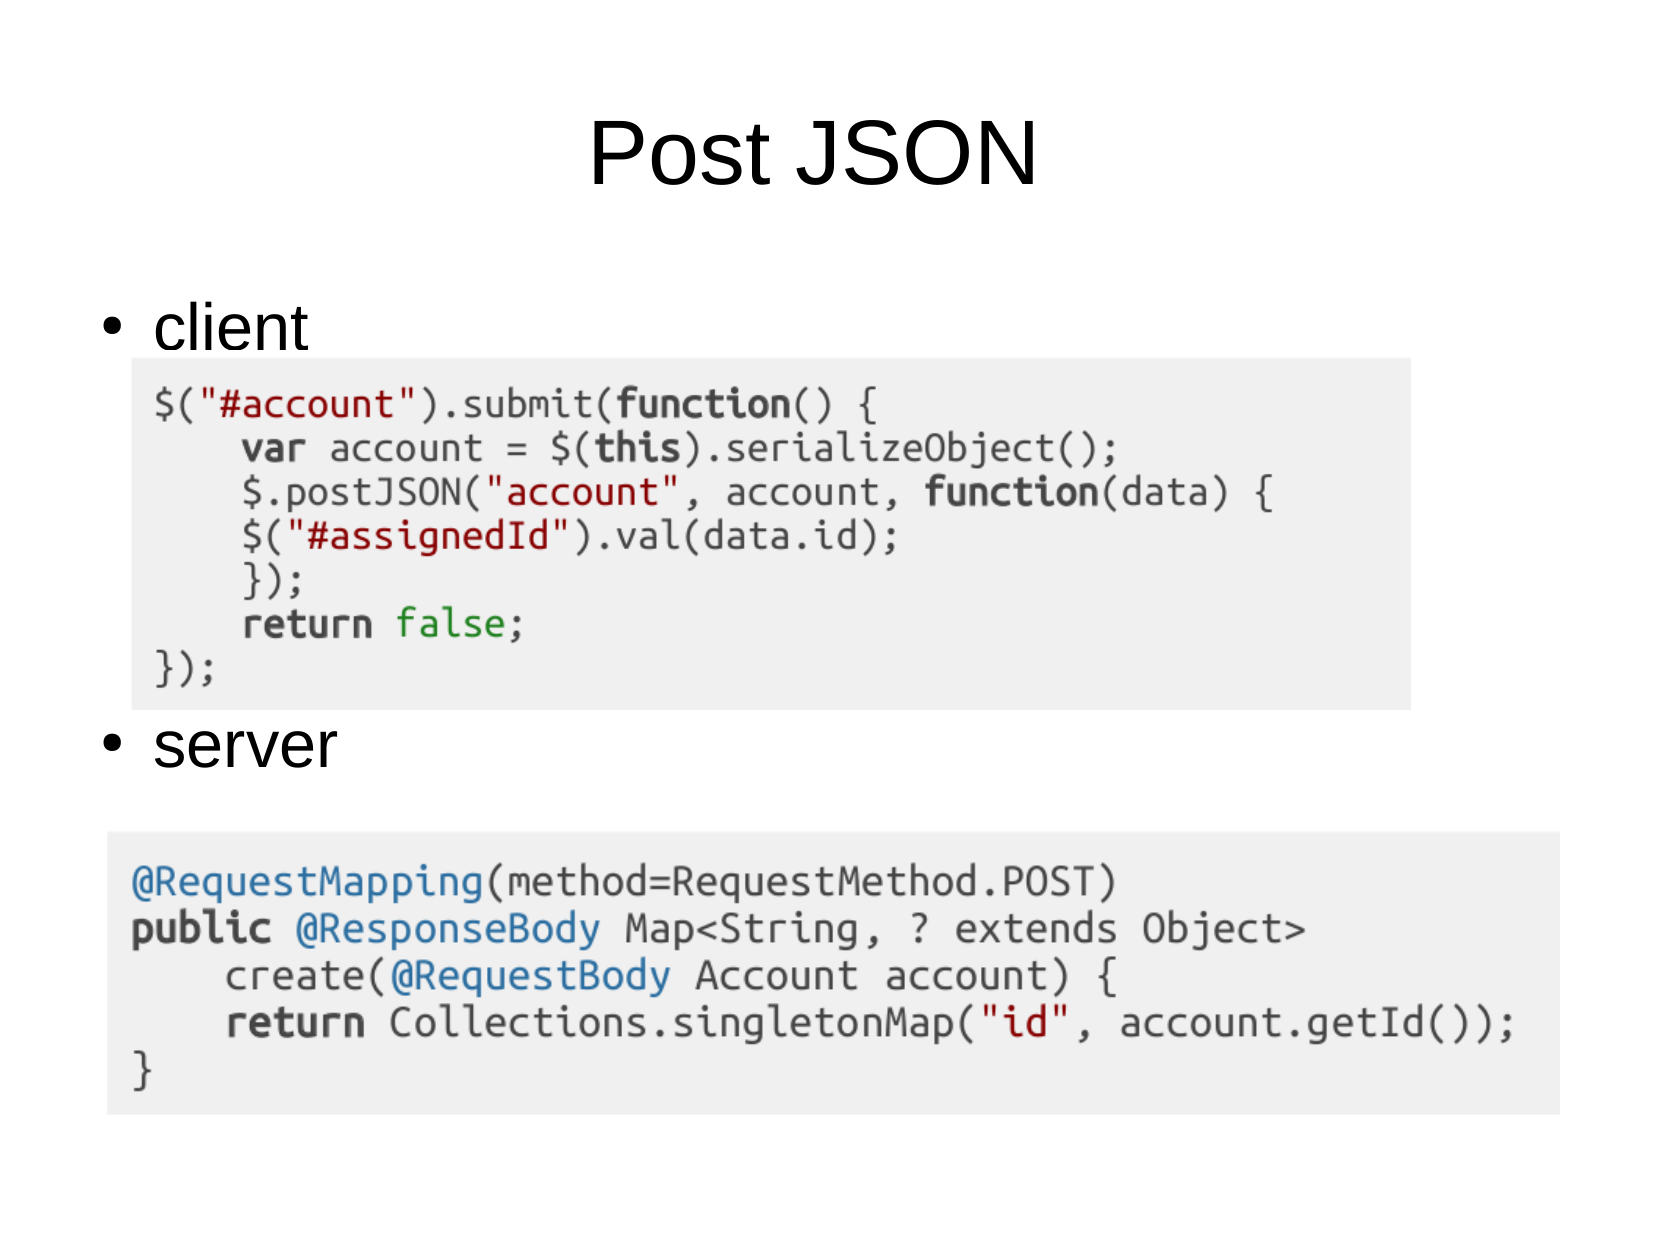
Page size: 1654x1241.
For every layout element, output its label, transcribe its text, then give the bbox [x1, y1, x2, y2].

list client server [82, 290, 1571, 1010]
picture [103, 822, 1561, 1141]
picture [126, 350, 1411, 710]
title Post JSON [82, 49, 1571, 257]
